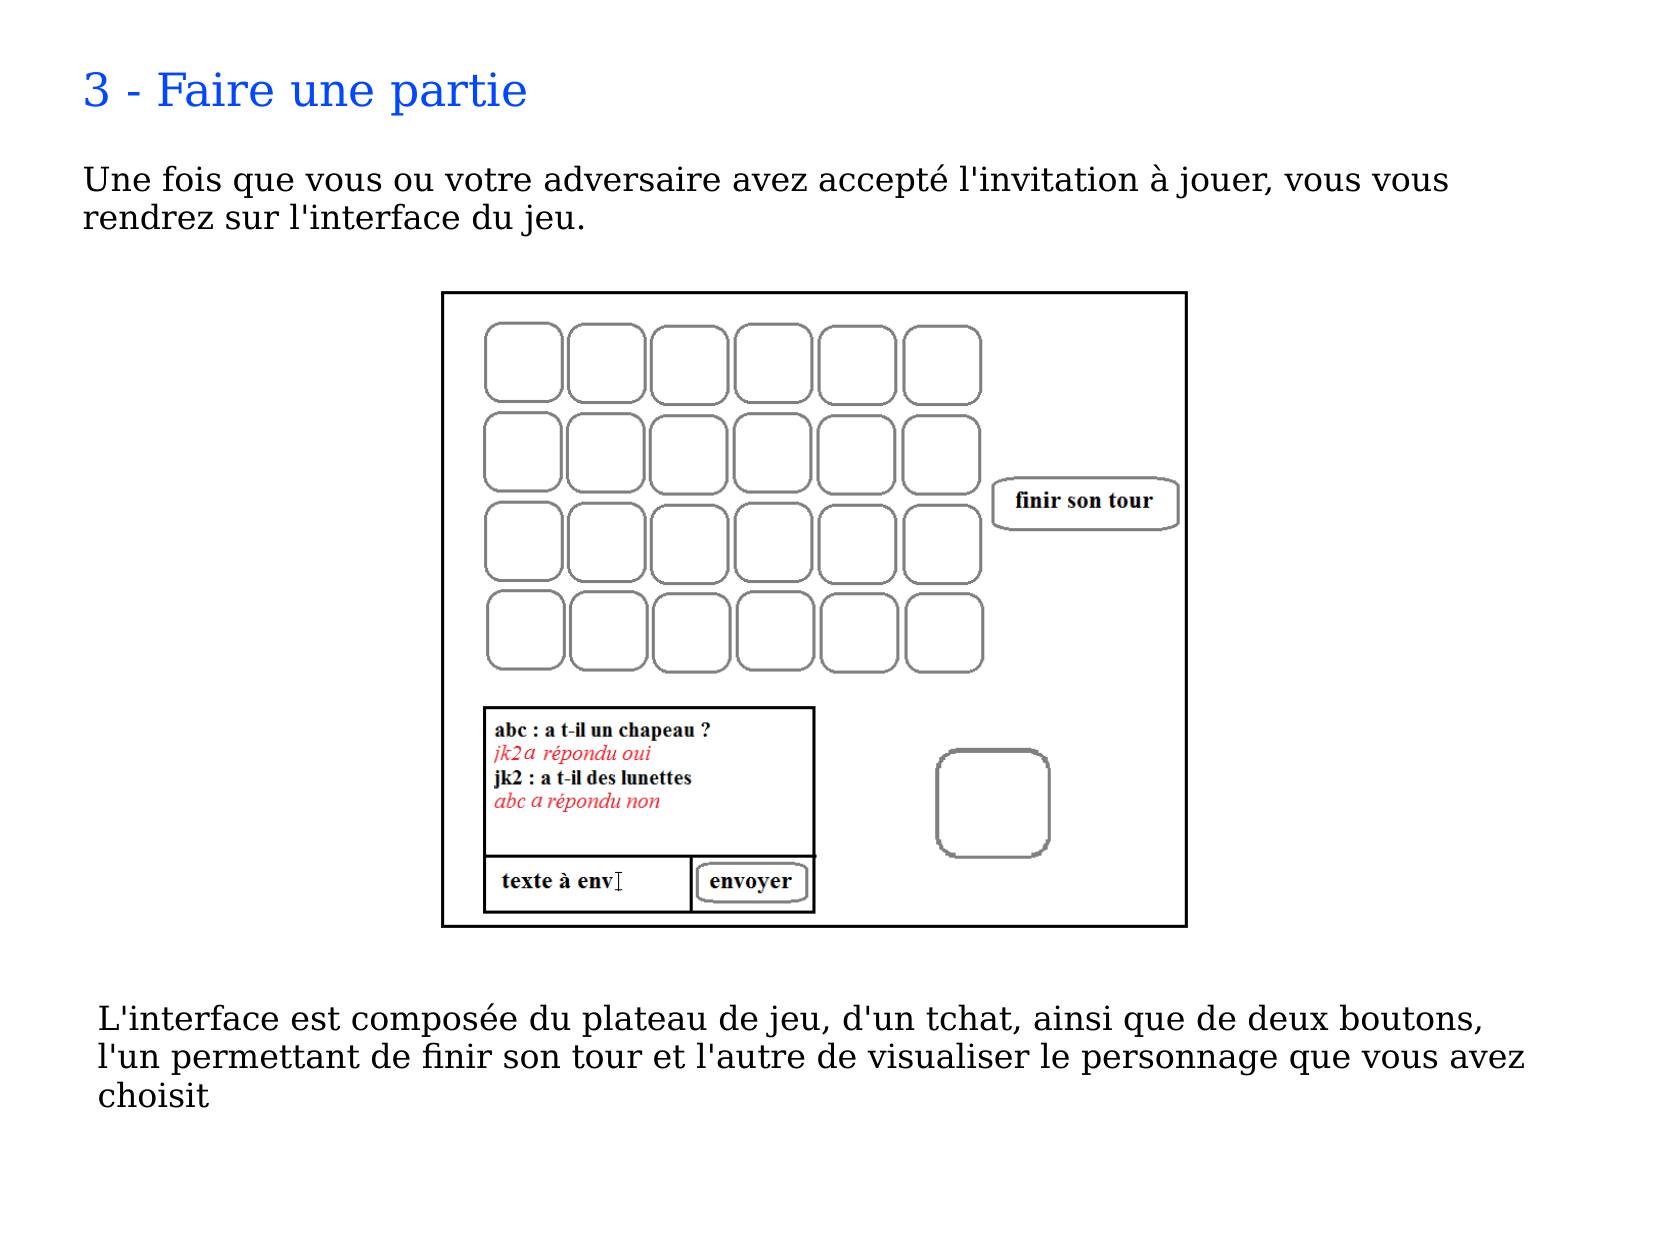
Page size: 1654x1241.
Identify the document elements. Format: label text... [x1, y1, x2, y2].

picture [437, 283, 1193, 934]
text_box 3 - Faire une partie Une fois que vous ou votre adversaire avez accepté l'invitation à jouer, vous vous rendrez sur l'interface du jeu. [70, 59, 1595, 242]
text_box L'interface est composée du plateau de jeu, d'un tchat, ainsi que de deux boutons, l'un permettant de finir son tour et l'autre de visualiser le personnage que vous avez choisit [82, 992, 1560, 1123]
